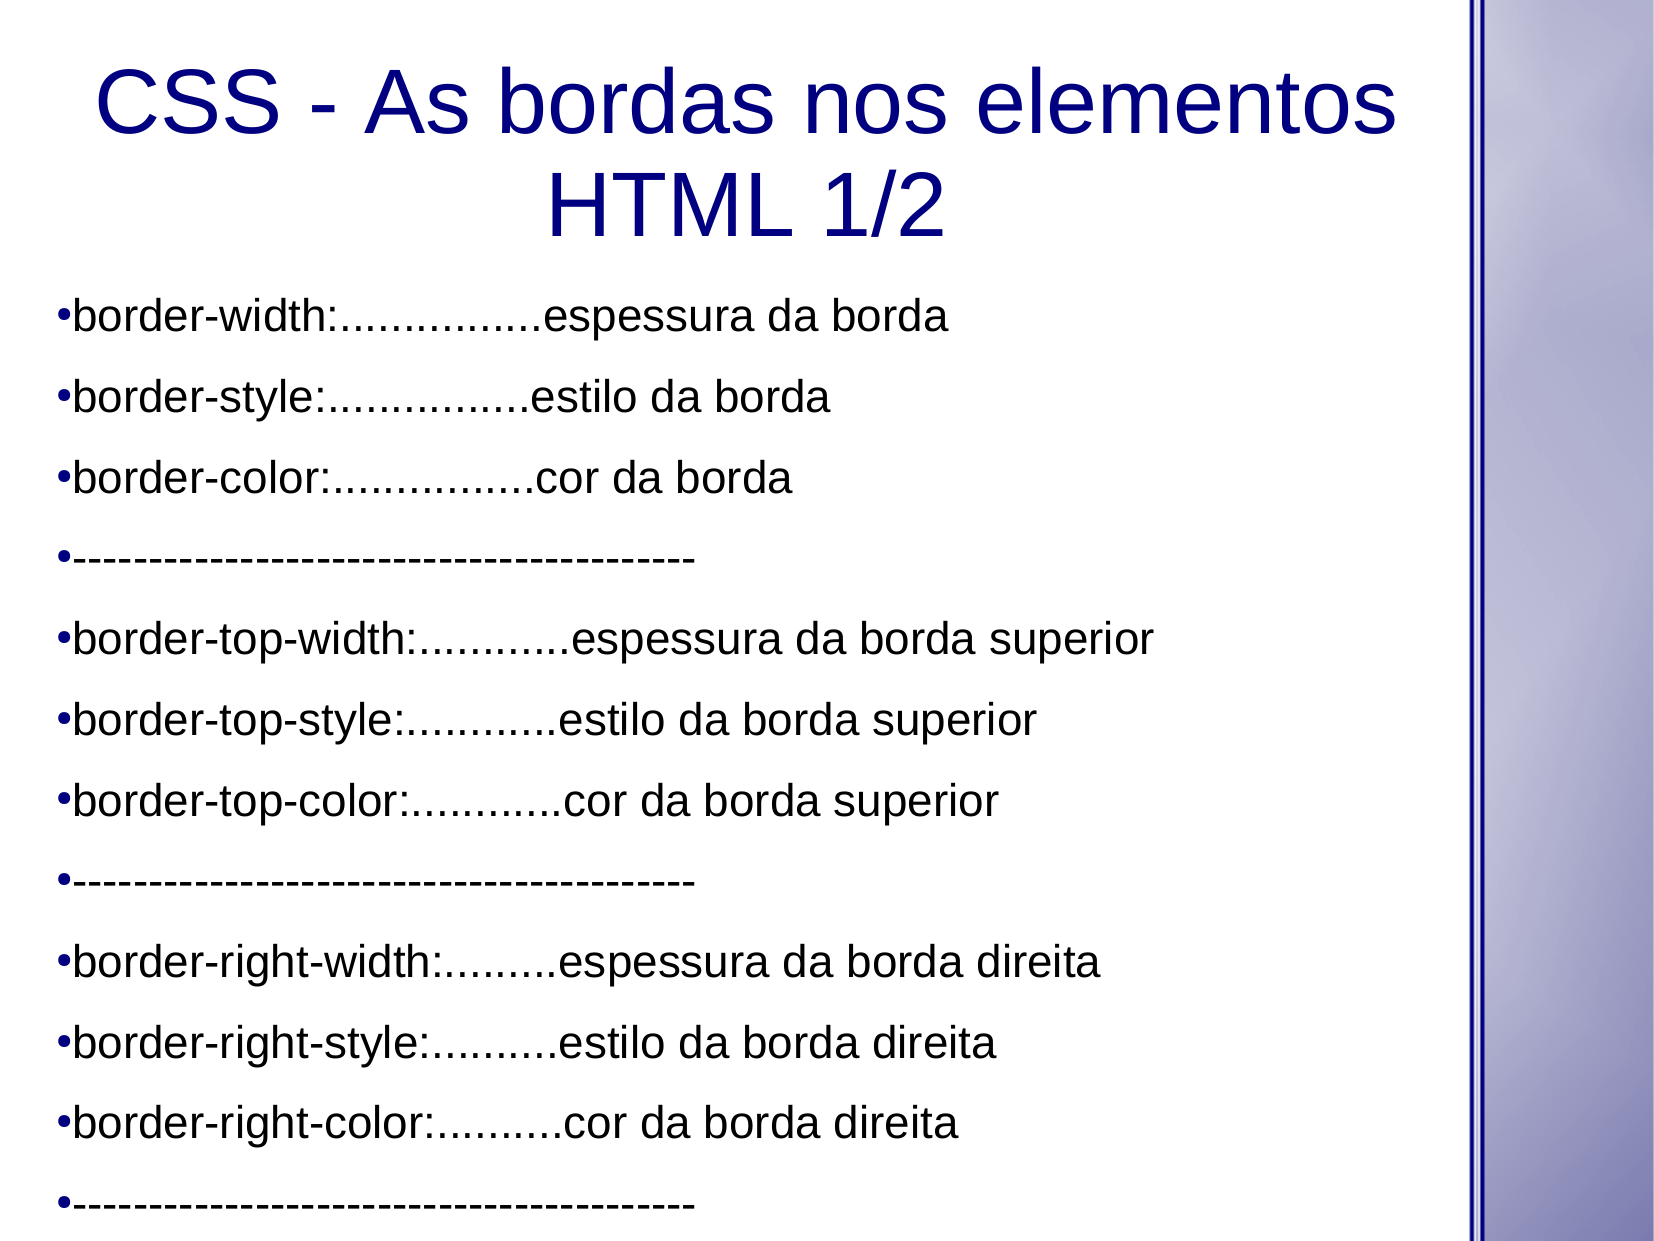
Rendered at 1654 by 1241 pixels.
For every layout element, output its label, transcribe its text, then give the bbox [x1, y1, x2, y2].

picture [0, 0, 1654, 1241]
list border-width:................espessura da borda border-style:................estilo da borda border-color:................cor da borda ----------------------------------------- border-top-width:............espessura da borda superior border-top-style:............estilo da borda superior border-top-color:............cor da borda superior ----------------------------------------- border-right-width:.........espessura da borda direita border-right-style:..........estilo da borda direita border-right-color:..........cor da borda direita ----------------------------------------- [47, 290, 1447, 1230]
title CSS - As bordas nos elementos HTML 1/2 [47, 49, 1447, 257]
